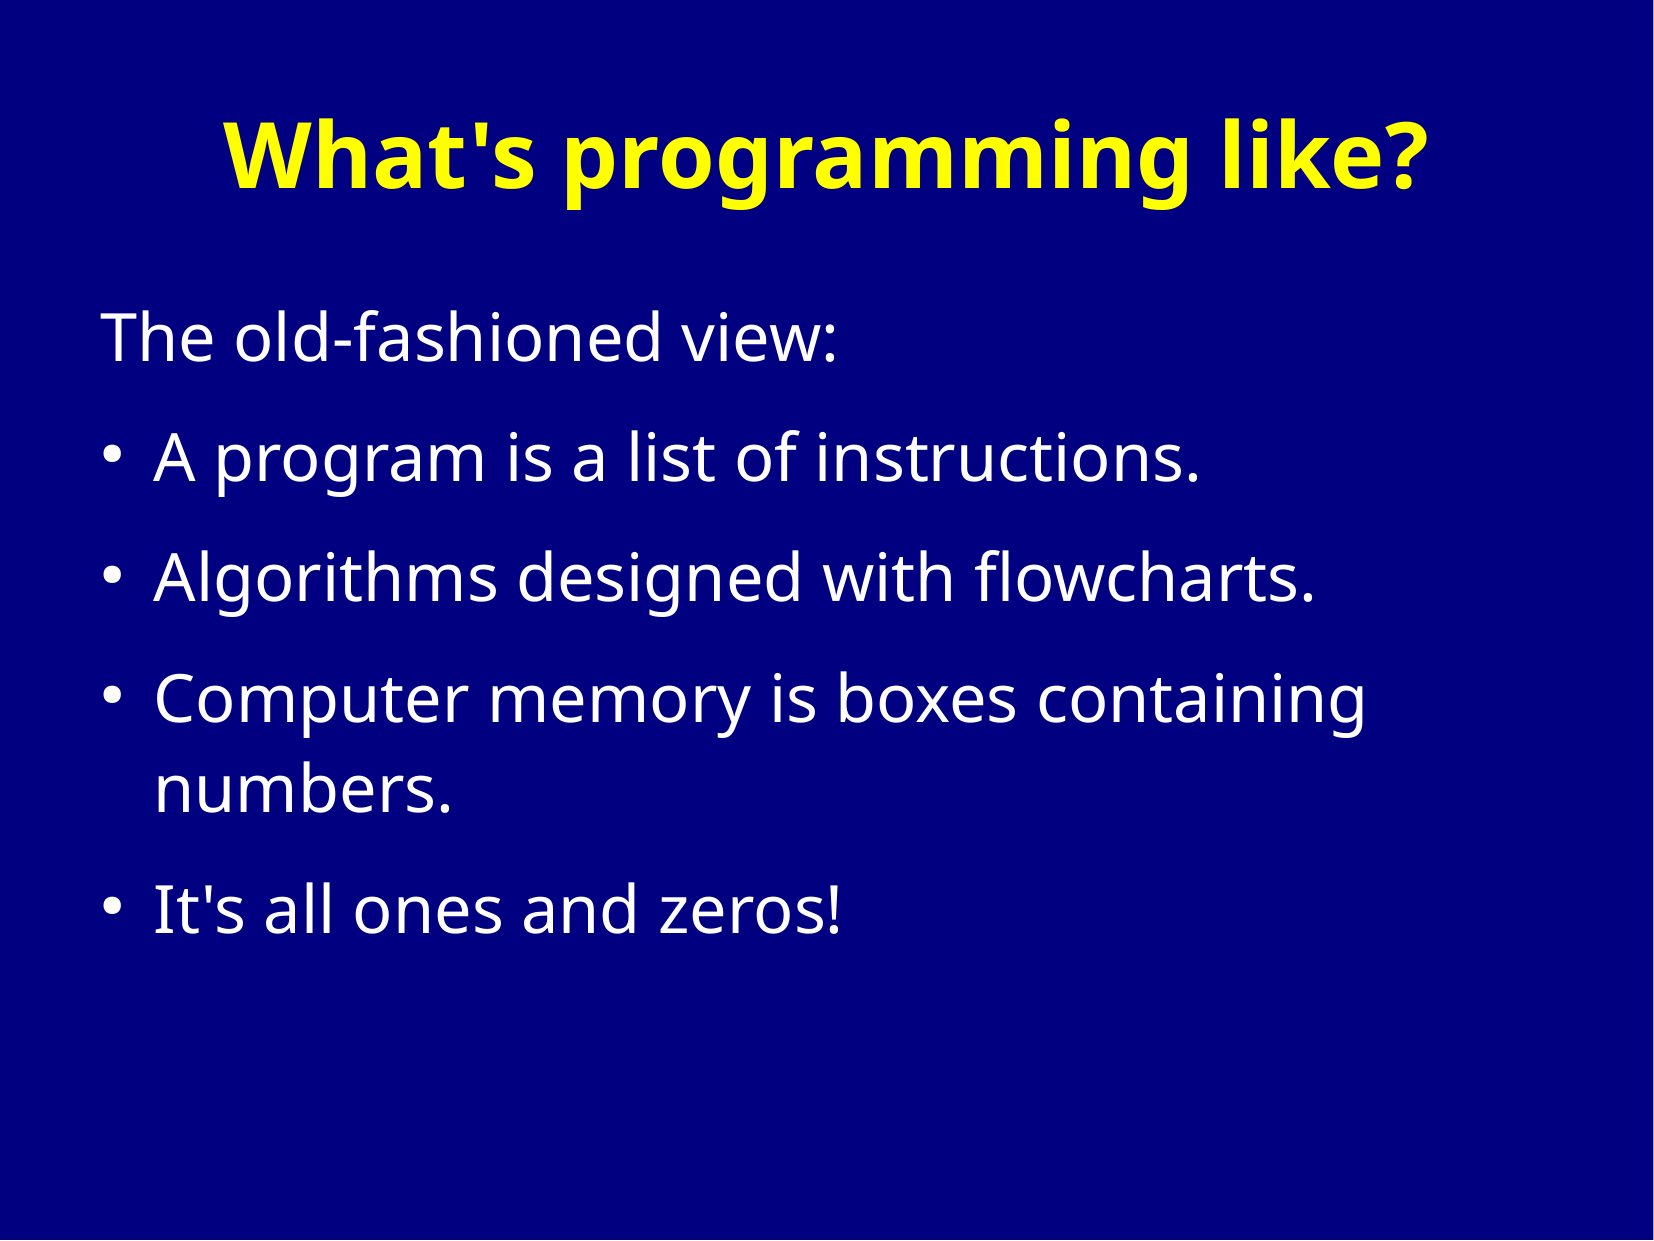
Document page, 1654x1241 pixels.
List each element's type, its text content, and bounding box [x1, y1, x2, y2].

list The old-fashioned view: A program is a list of instructions. Algorithms designed with flowcharts. Computer memory is boxes containing numbers. It's all ones and zeros! [82, 290, 1571, 1094]
title What's programming like? [82, 49, 1571, 257]
